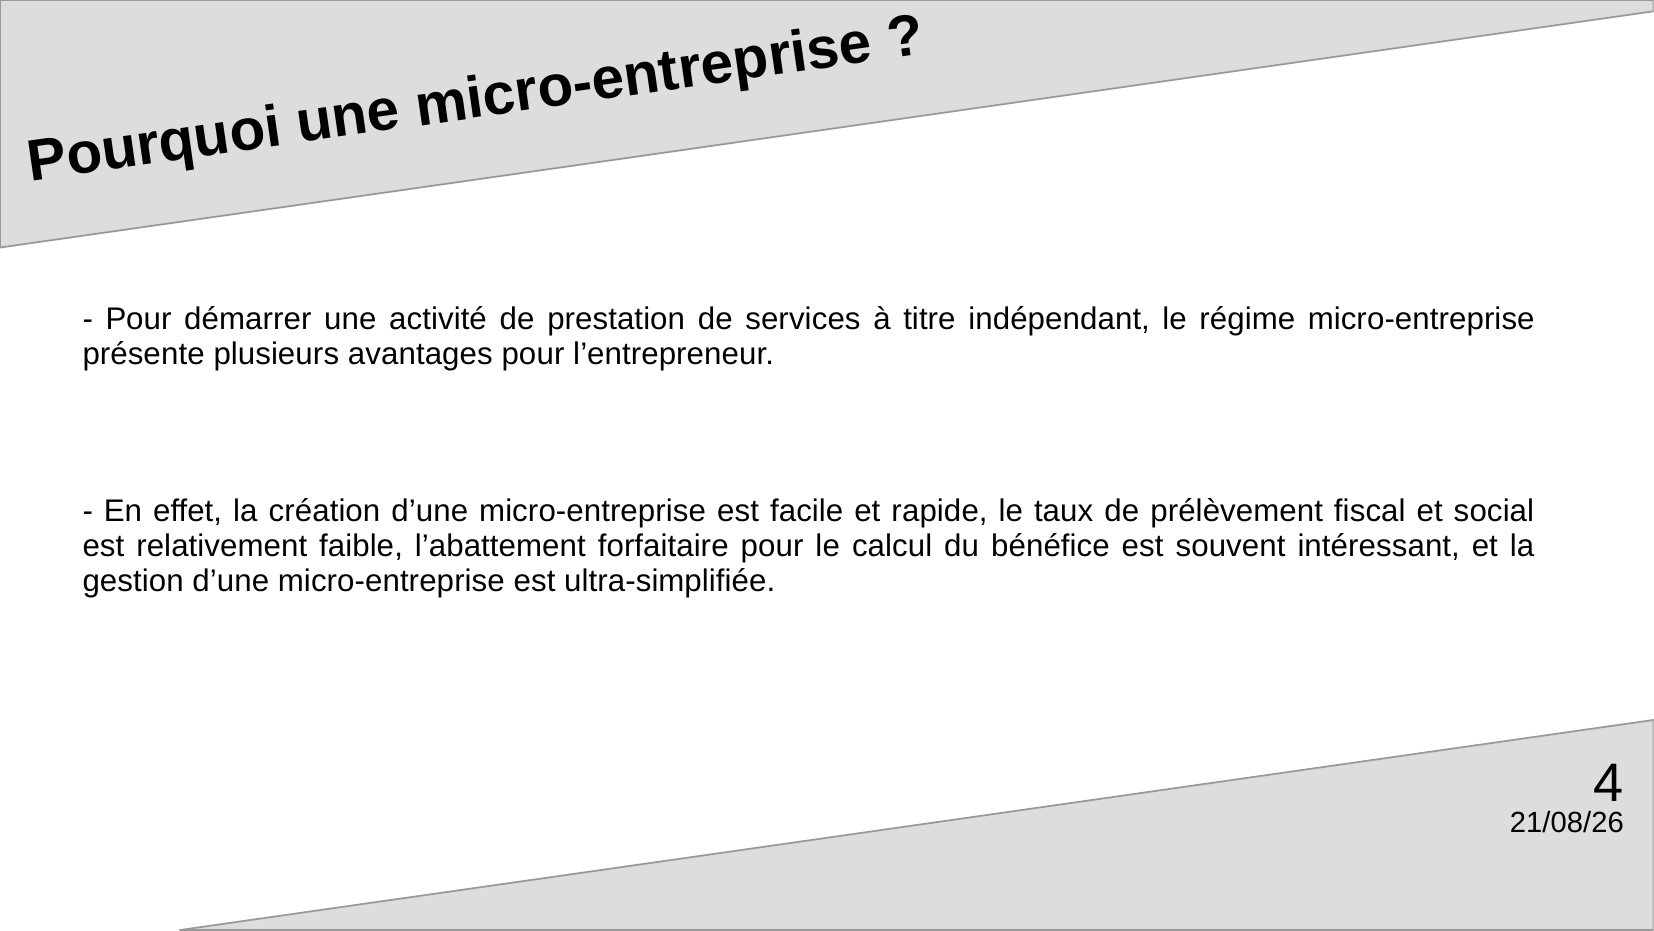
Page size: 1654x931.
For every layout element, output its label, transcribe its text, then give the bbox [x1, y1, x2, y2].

title Pourquoi une micro-entreprise ? [16, 0, 1501, 239]
list - Pour démarrer une activité de prestation de services à titre indépendant, le régime micro-entreprise présente plusieurs avantages pour l’entrepreneur. - En effet, la création d’une micro-entreprise est facile et rapide, le taux de prélèvement fiscal et social est relativement faible, l’abattement forfaitaire pour le calcul du bénéfice est souvent intéressant, et la gestion d’une micro-entreprise est ultra-simplifiée. [82, 248, 1538, 789]
